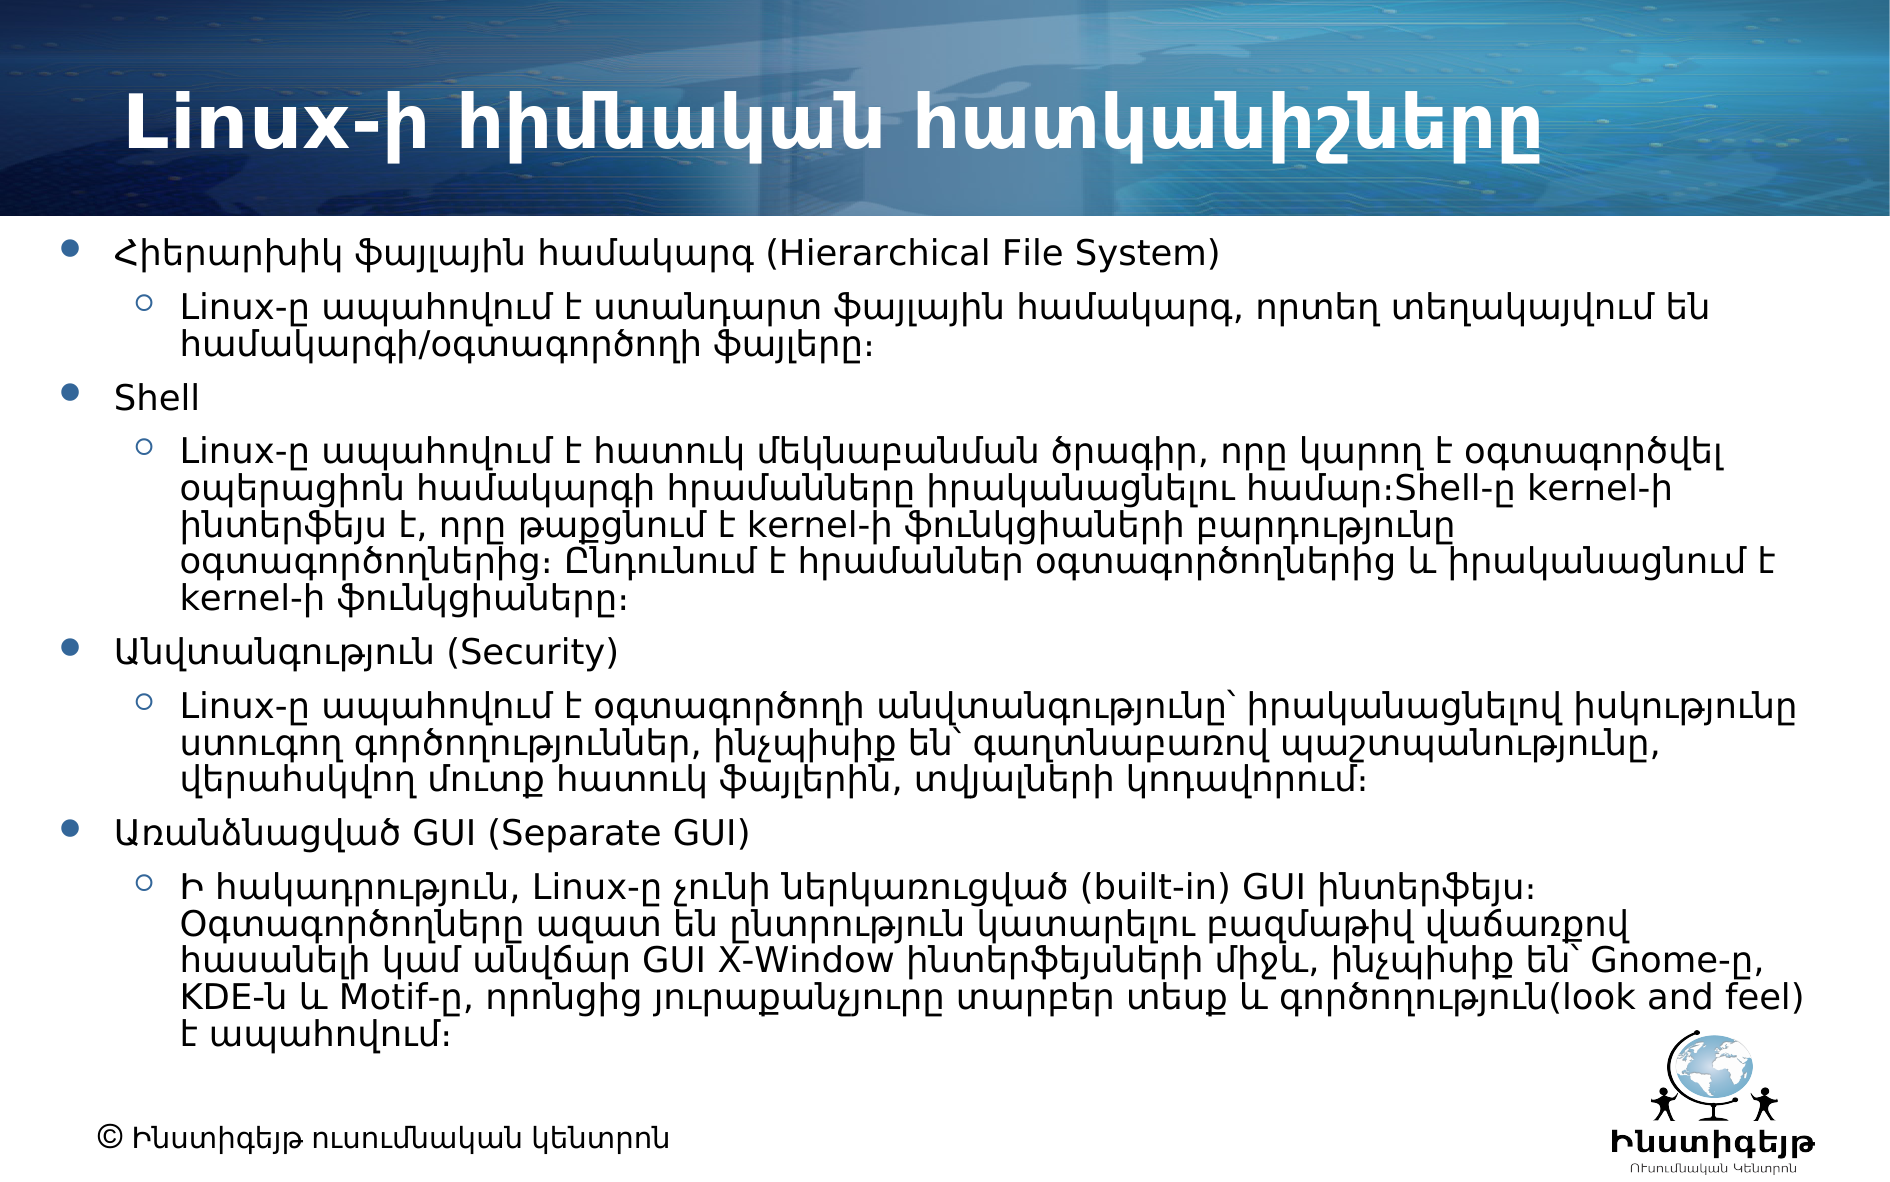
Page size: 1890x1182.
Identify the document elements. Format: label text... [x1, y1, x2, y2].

picture [1612, 1059, 1815, 1175]
title Linux-ի հիմնական հատկանիշները [94, 47, 1793, 217]
list Հիերարխիկ ֆայլային համակարգ (Hierarchical File System) Linux-ը ապահովում է ստանդարտ ֆայլային համակարգ, որտեղ տեղակայվում են համակարգի/օգտագործողի ֆայլերը։ Shell Linux-ը ապահովում է հատուկ մեկնաբանման ծրագիր, որը կարող է օգտագործվել օպերացիոն համակարգի հրամանները իրականացնելու համար։Shell-ը kernel-ի ինտերֆեյս է, որը թաքցնում է kernel-ի ֆունկցիաների բարդությունը օգտագործողներից։ Ընդունում է հրամաններ օգտագործողներից և իրականացնում է kernel-ի ֆունկցիաները։ Անվտանգություն (Security) Linux-ը ապահովում է օգտագործողի անվտանգությունը՝ իրականացնելով իսկությունը ստուգող գործողություններ, ինչպիսիք են՝ գաղտնաբառով պաշտպանությունը, վերահսկվող մուտք հատուկ ֆայլերին, տվյալների կոդավորում։ Առանձնացված GUI (Separate GUI) Ի հակադրություն, Linux-ը չունի ներկառուցված (built-in) GUI ինտերֆեյս։ Օգտագործողները ազատ են ընտրություն կատարելու բազմաթիվ վաճառքով հասանելի կամ անվճար GUI X-Window ինտերֆեյսների միջև, ինչպիսիք են՝ Gnome-ը, KDE-ն և Motif-ը, որոնցից յուրաքանչյուրը տարբեր տեսք և գործողություն(look and feel) է ապահովում։ [59, 236, 1831, 1059]
picture [0, 0, 1890, 216]
